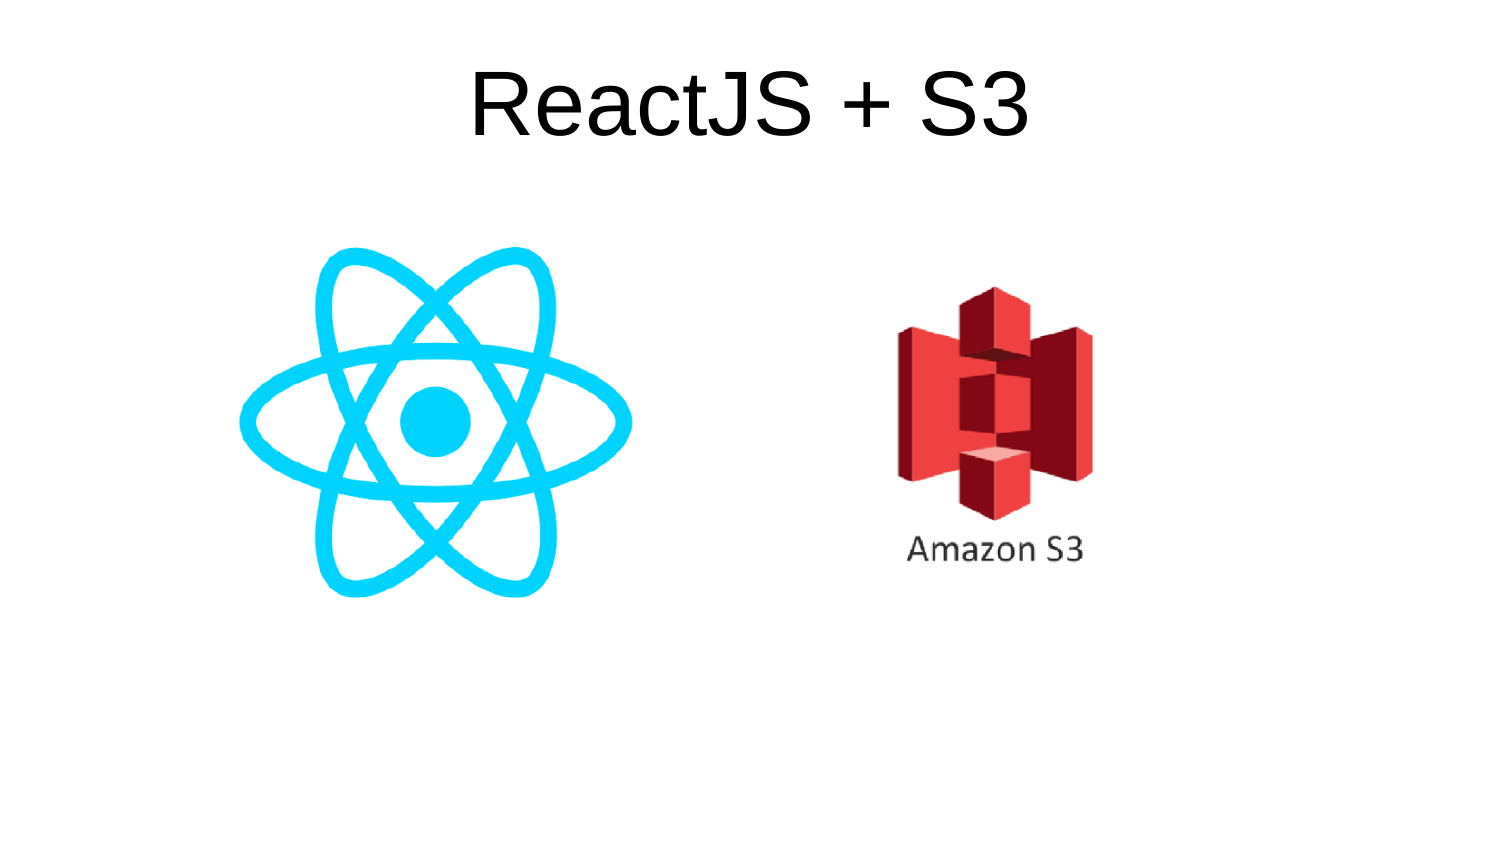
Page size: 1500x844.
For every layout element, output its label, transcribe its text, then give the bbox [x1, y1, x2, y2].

title ReactJS + S3 [75, 33, 1425, 175]
picture [204, 149, 1193, 637]
